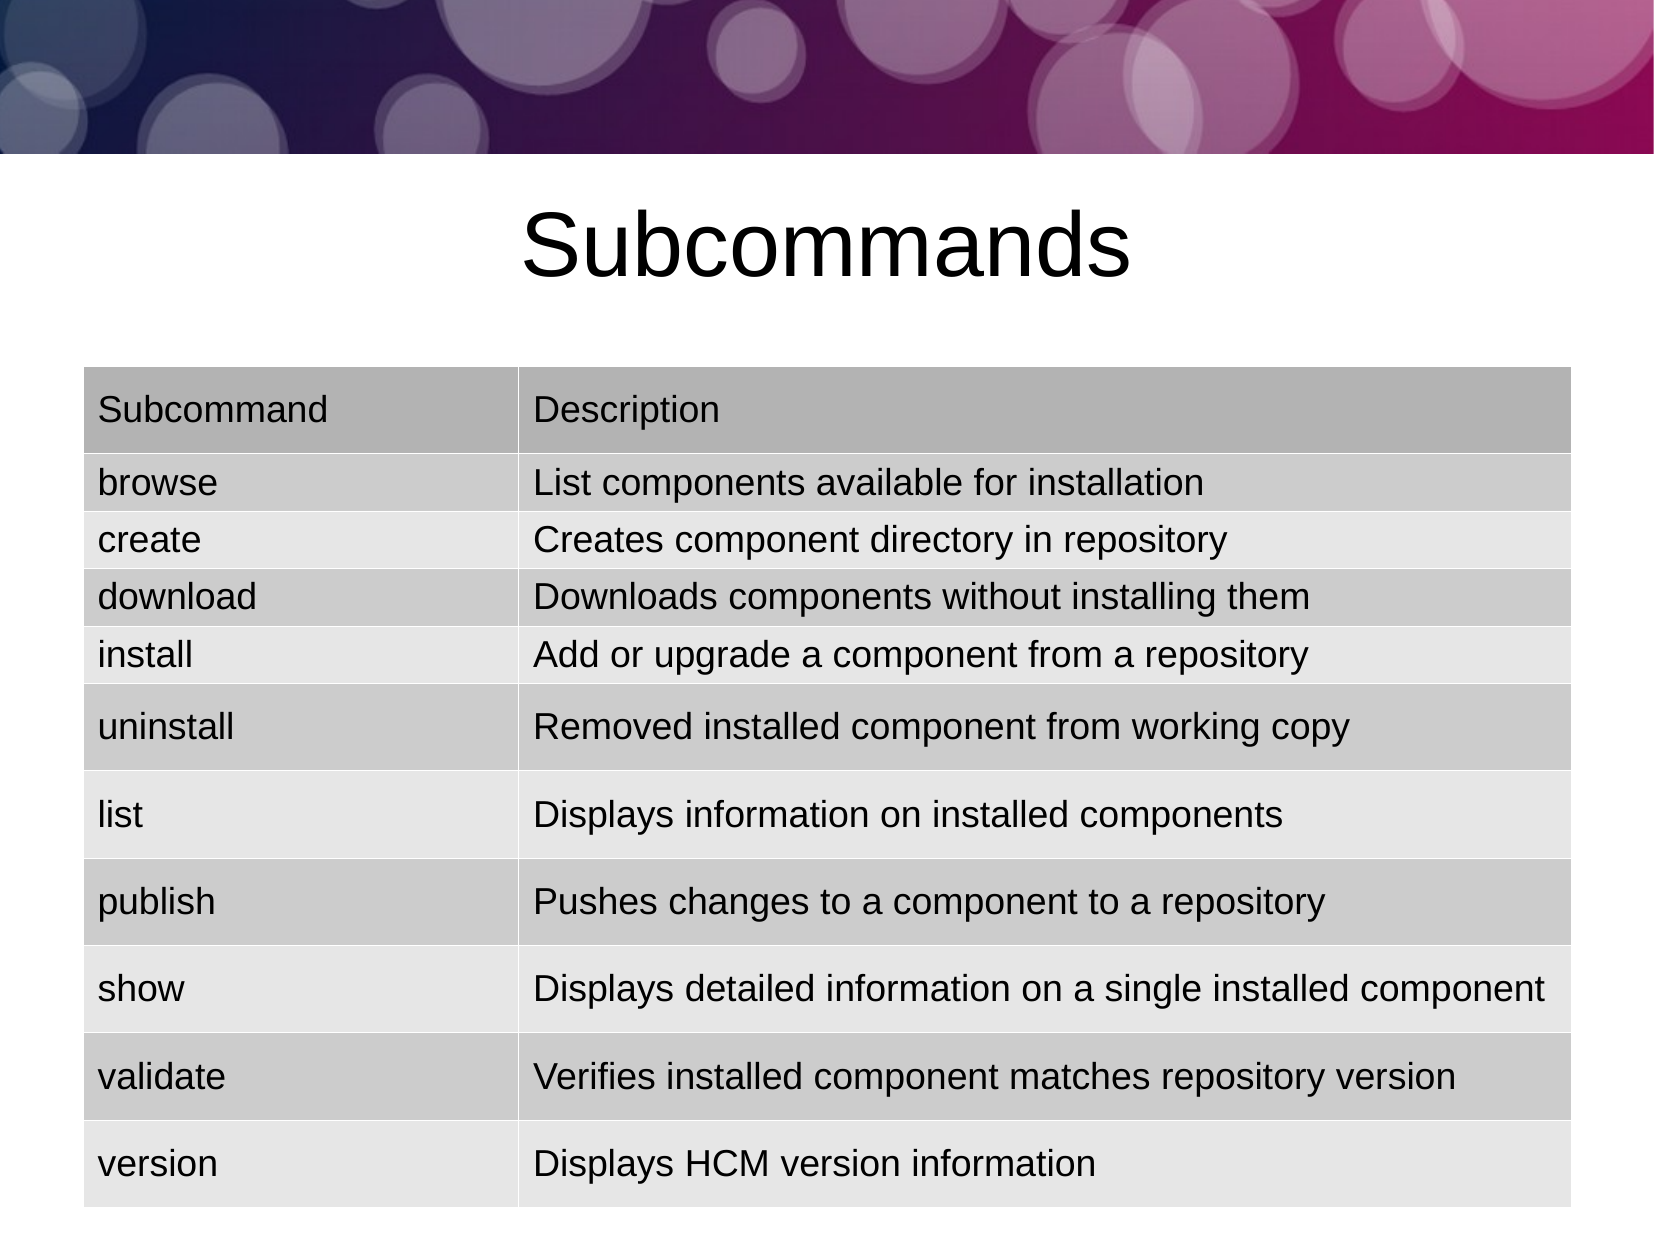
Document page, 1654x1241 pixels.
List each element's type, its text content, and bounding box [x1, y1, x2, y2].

table_cell show [84, 946, 518, 1032]
table_cell browse [84, 454, 518, 511]
table_header Subcommand [84, 367, 518, 453]
table_cell uninstall [84, 684, 518, 770]
table_header Description [519, 367, 1571, 453]
table_cell Removed installed component from working copy [519, 684, 1571, 770]
table_cell Creates component directory in repository [519, 512, 1571, 568]
table_cell Pushes changes to a component to a repository [519, 859, 1571, 945]
table_cell install [84, 627, 518, 683]
picture [0, 0, 1654, 154]
table_cell Displays information on installed components [519, 771, 1571, 858]
table_cell create [84, 512, 518, 568]
table_cell Add or upgrade a component from a repository [519, 627, 1571, 683]
table_cell Displays HCM version information [519, 1121, 1571, 1207]
table_cell validate [84, 1033, 518, 1120]
table_cell Downloads components without installing them [519, 569, 1571, 626]
table_cell download [84, 569, 518, 626]
table_cell Verifies installed component matches repository version [519, 1033, 1571, 1120]
table_cell publish [84, 859, 518, 945]
table_cell version [84, 1121, 518, 1207]
table_cell Displays detailed information on a single installed component [519, 946, 1571, 1032]
title Subcommands [82, 159, 1571, 331]
table_cell List components available for installation [519, 454, 1571, 511]
table_cell list [84, 771, 518, 858]
